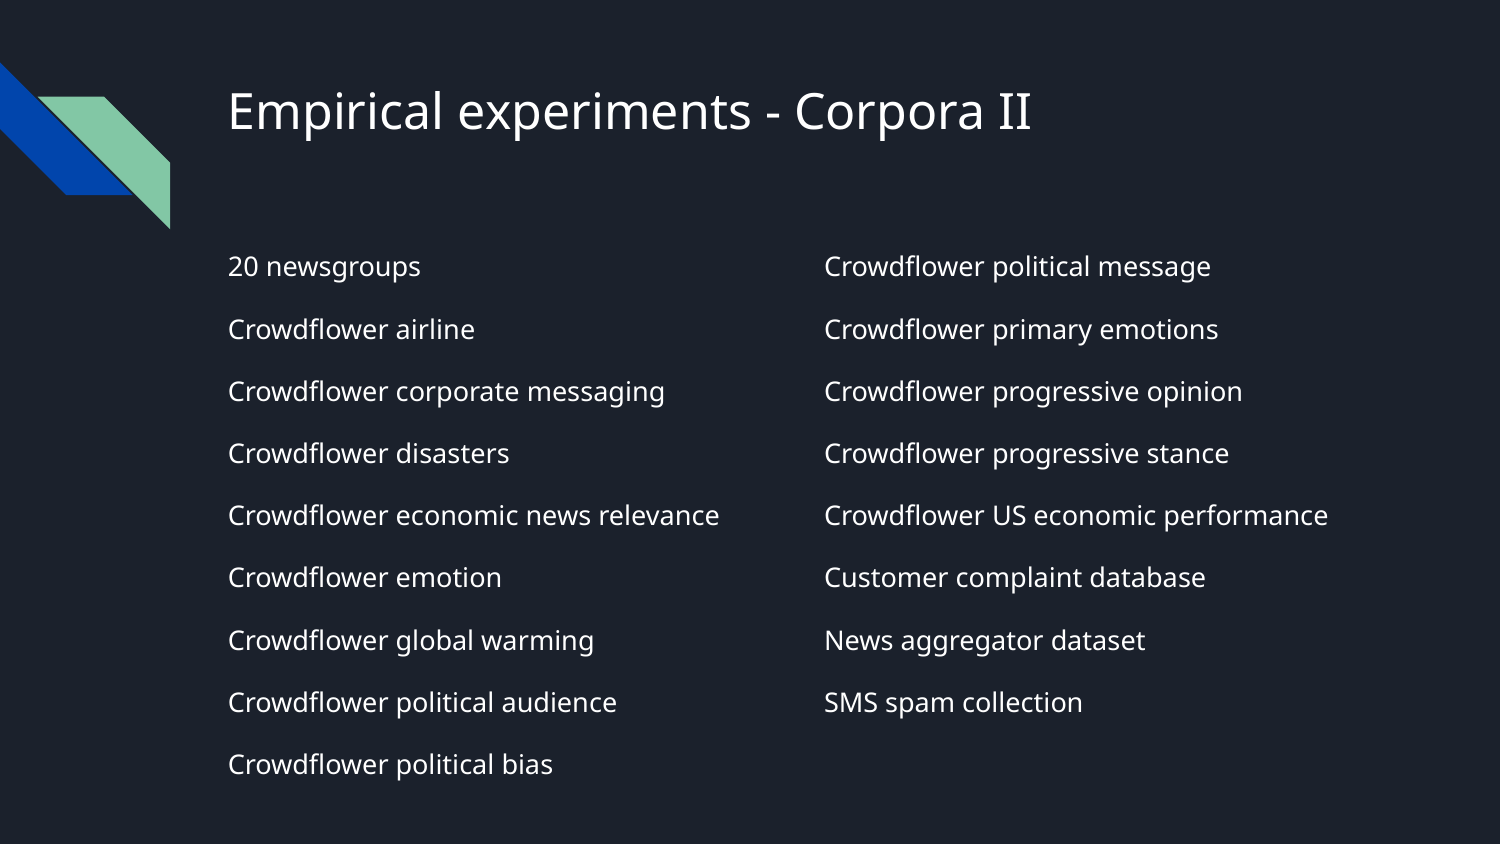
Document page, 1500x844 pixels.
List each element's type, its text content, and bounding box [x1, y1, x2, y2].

list Crowdflower political message Crowdflower primary emotions Crowdflower progressive opinion Crowdflower progressive stance Crowdflower US economic performance Customer complaint database News aggregator dataset SMS spam collection [809, 230, 1368, 812]
list 20 newsgroups Crowdflower airline Crowdflower corporate messaging Crowdflower disasters Crowdflower economic news relevance Crowdflower emotion Crowdflower global warming Crowdflower political audience Crowdflower political bias [212, 230, 772, 812]
title Empirical experiments - Corpora II [212, 64, 1368, 215]
